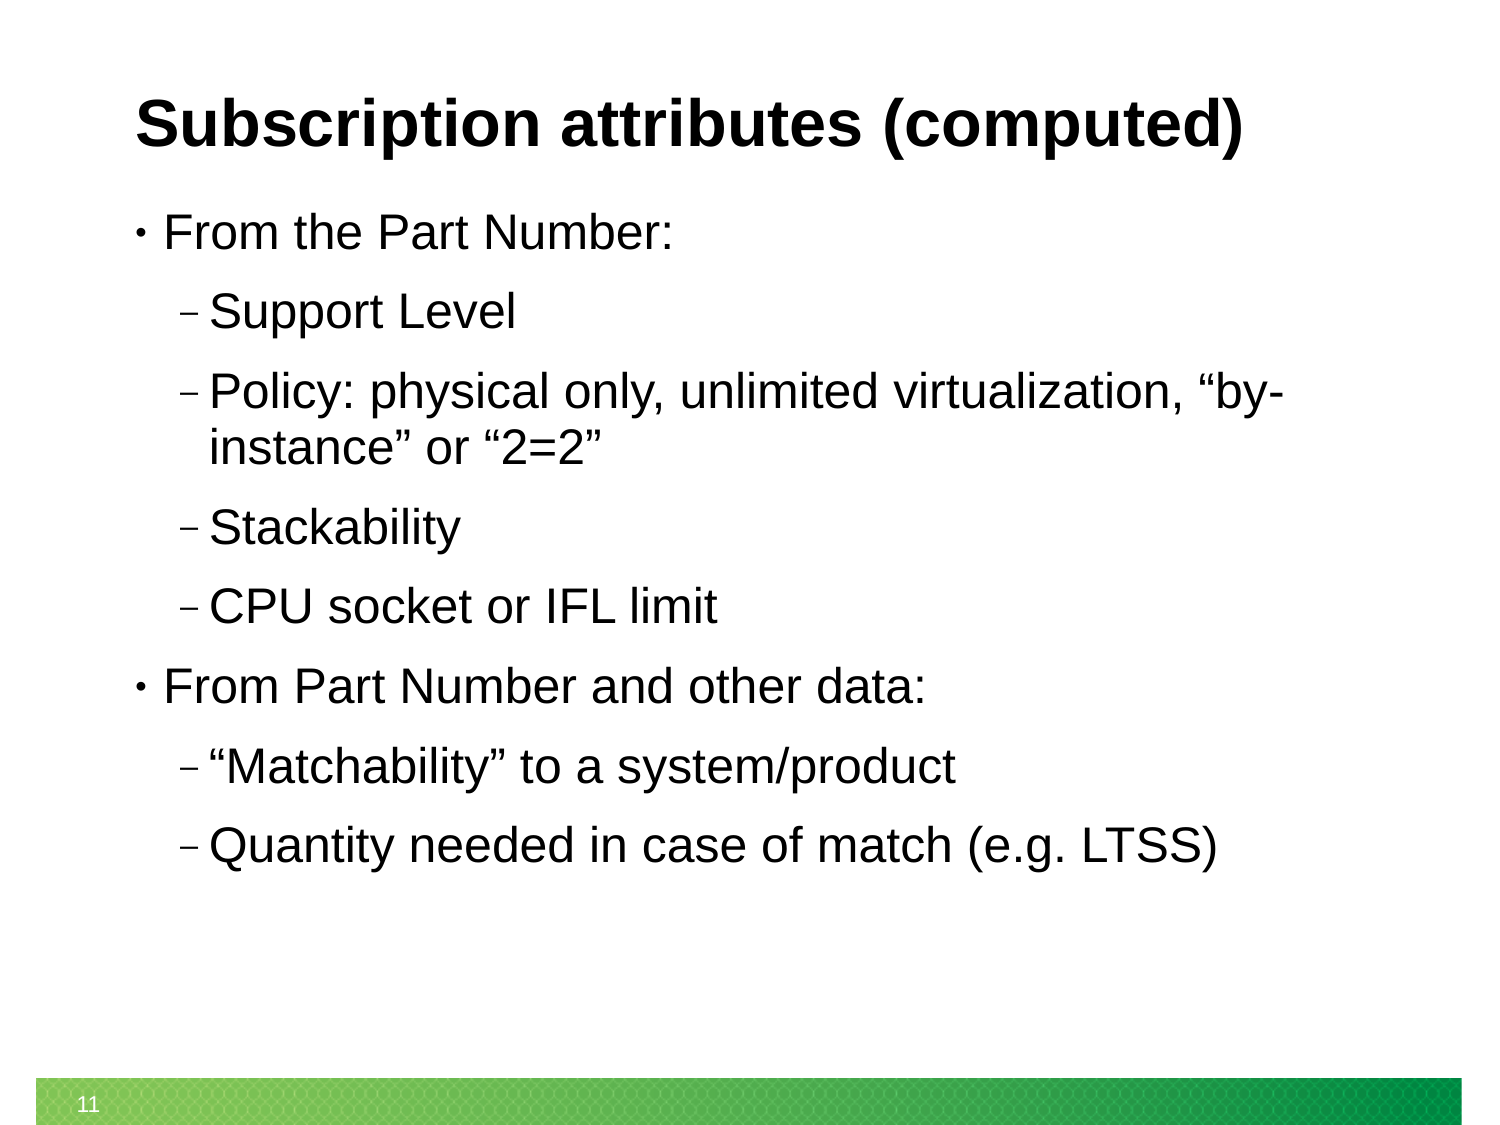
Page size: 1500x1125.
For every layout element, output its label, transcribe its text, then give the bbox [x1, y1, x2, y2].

list From the Part Number: Support Level Policy: physical only, unlimited virtualization, “by-instance” or “2=2” Stackability CPU socket or IFL limit From Part Number and other data: “Matchability” to a system/product Quantity needed in case of match (e.g. LTSS) [135, 203, 1396, 946]
picture [36, 1078, 1462, 1125]
title Subscription attributes (computed) [135, 41, 1372, 203]
